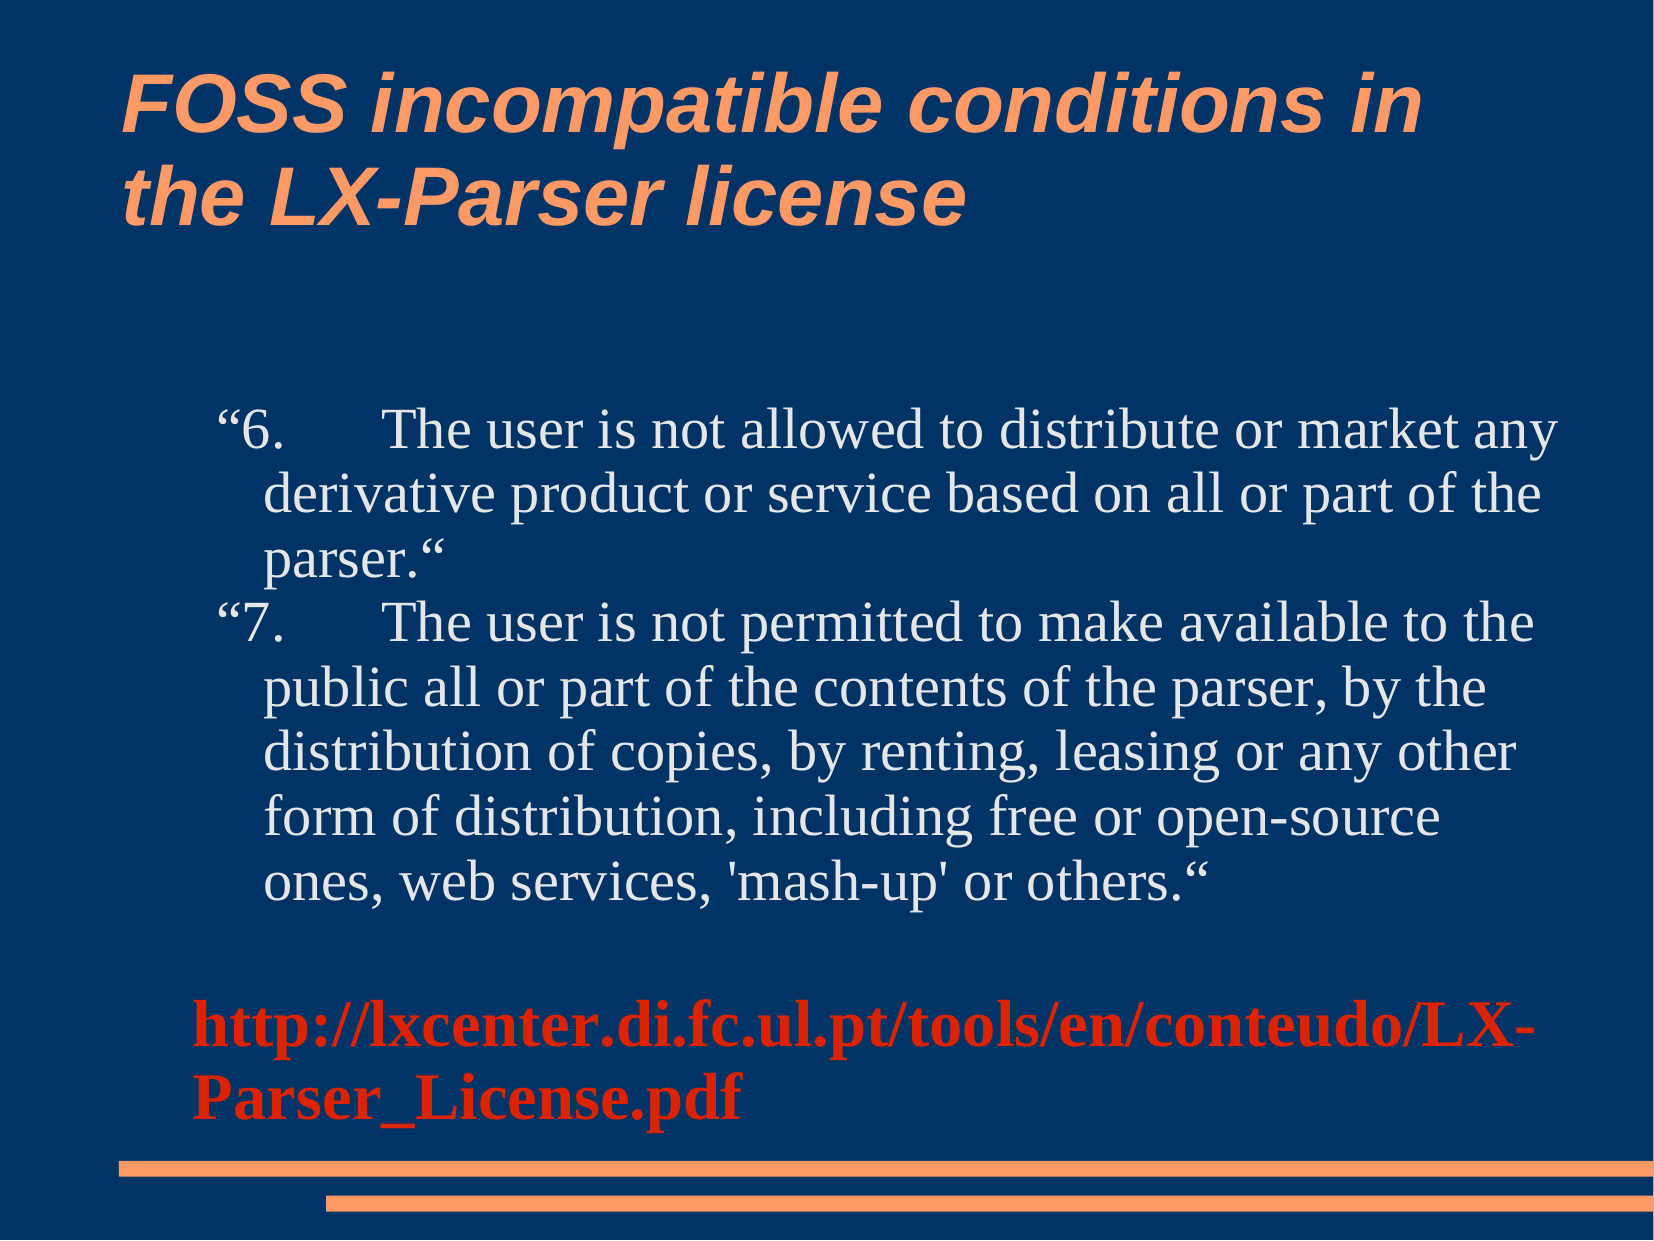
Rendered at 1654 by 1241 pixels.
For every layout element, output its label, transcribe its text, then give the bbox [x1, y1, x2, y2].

list “6. The user is not allowed to distribute or market any derivative product or service based on all or part of the parser.“ “7. The user is not permitted to make available to the public all or part of the contents of the parser, by the distribution of copies, by renting, leasing or any other form of distribution, including free or open-source ones, web services, 'mash-up' or others.“ http://lxcenter.di.fc.ul.pt/tools/en/conteudo/LX-Parser_License.pdf [121, 322, 1561, 1209]
title FOSS incompatible conditions in the LX-Parser license [121, 46, 1534, 254]
